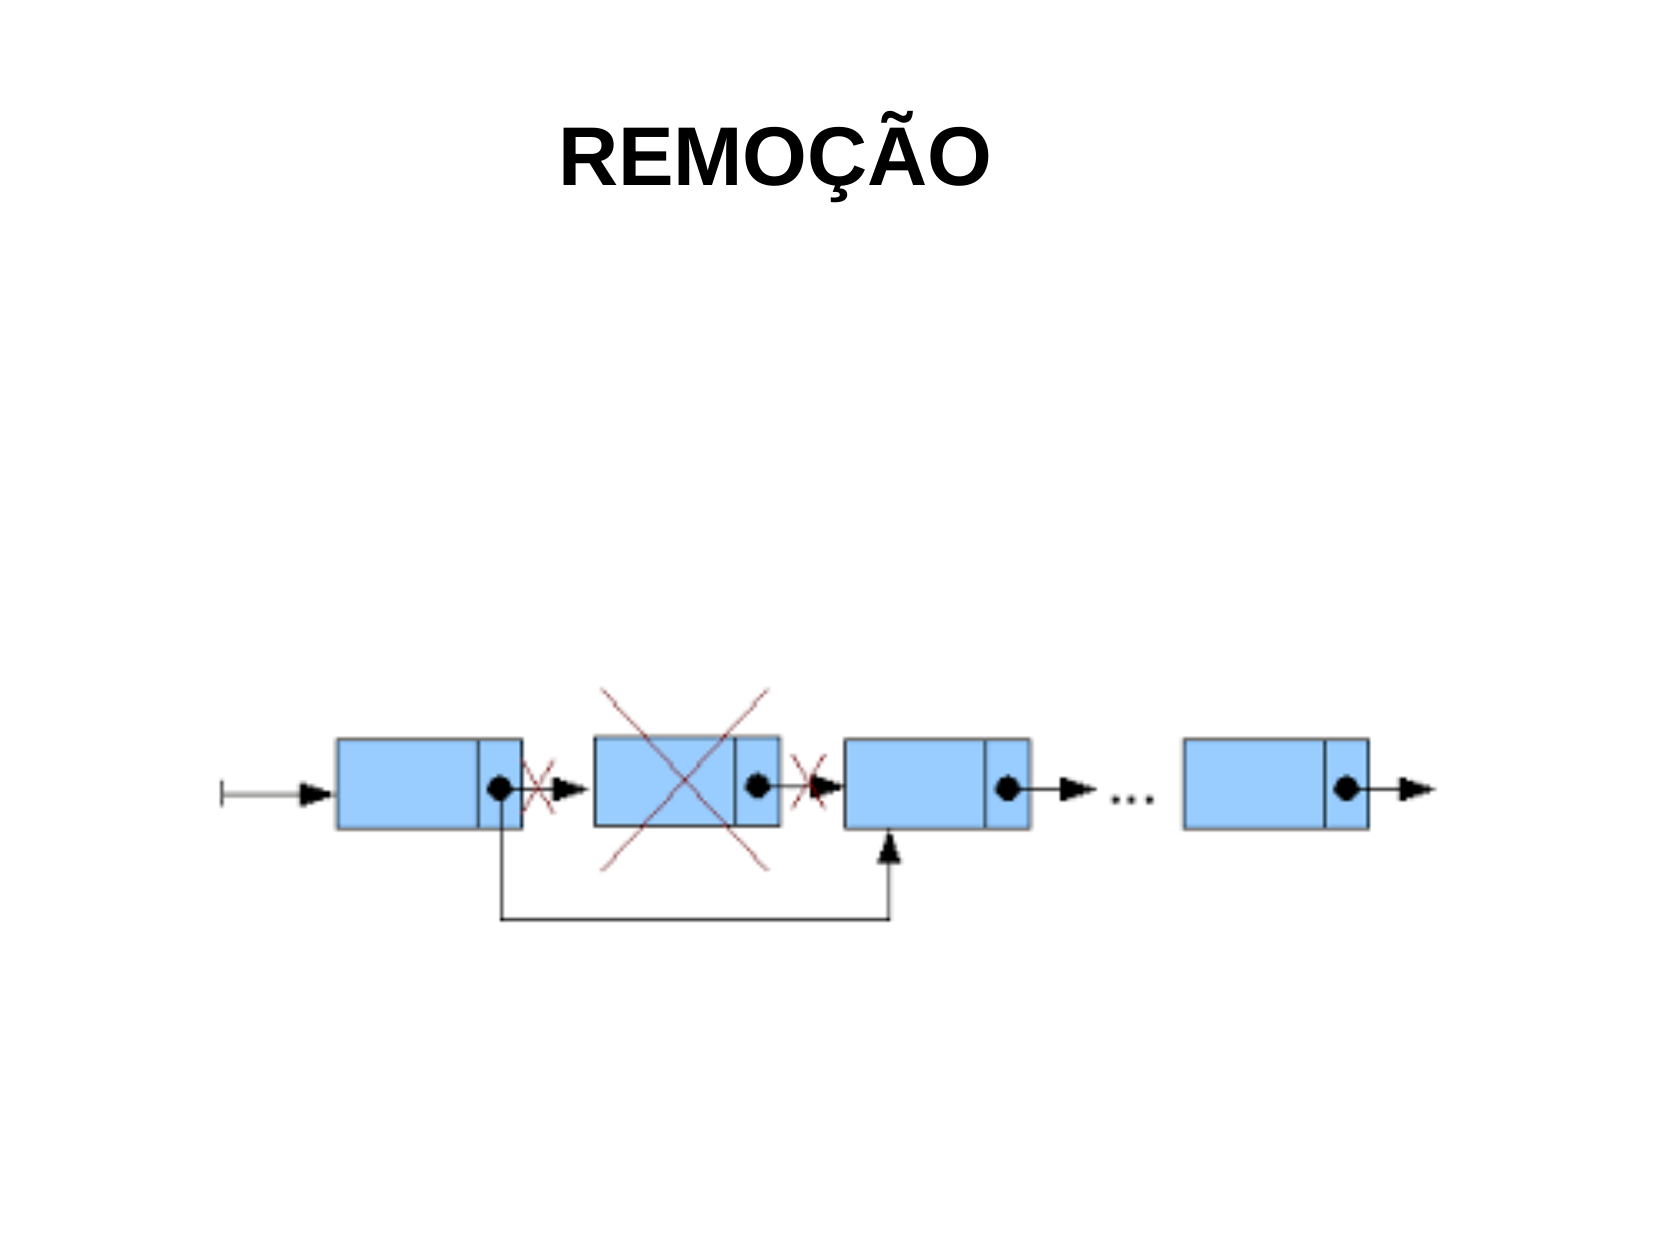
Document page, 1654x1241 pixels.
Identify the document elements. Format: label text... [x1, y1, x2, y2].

picture [118, 625, 1551, 1016]
text_box REMOÇÃO [543, 94, 1007, 202]
